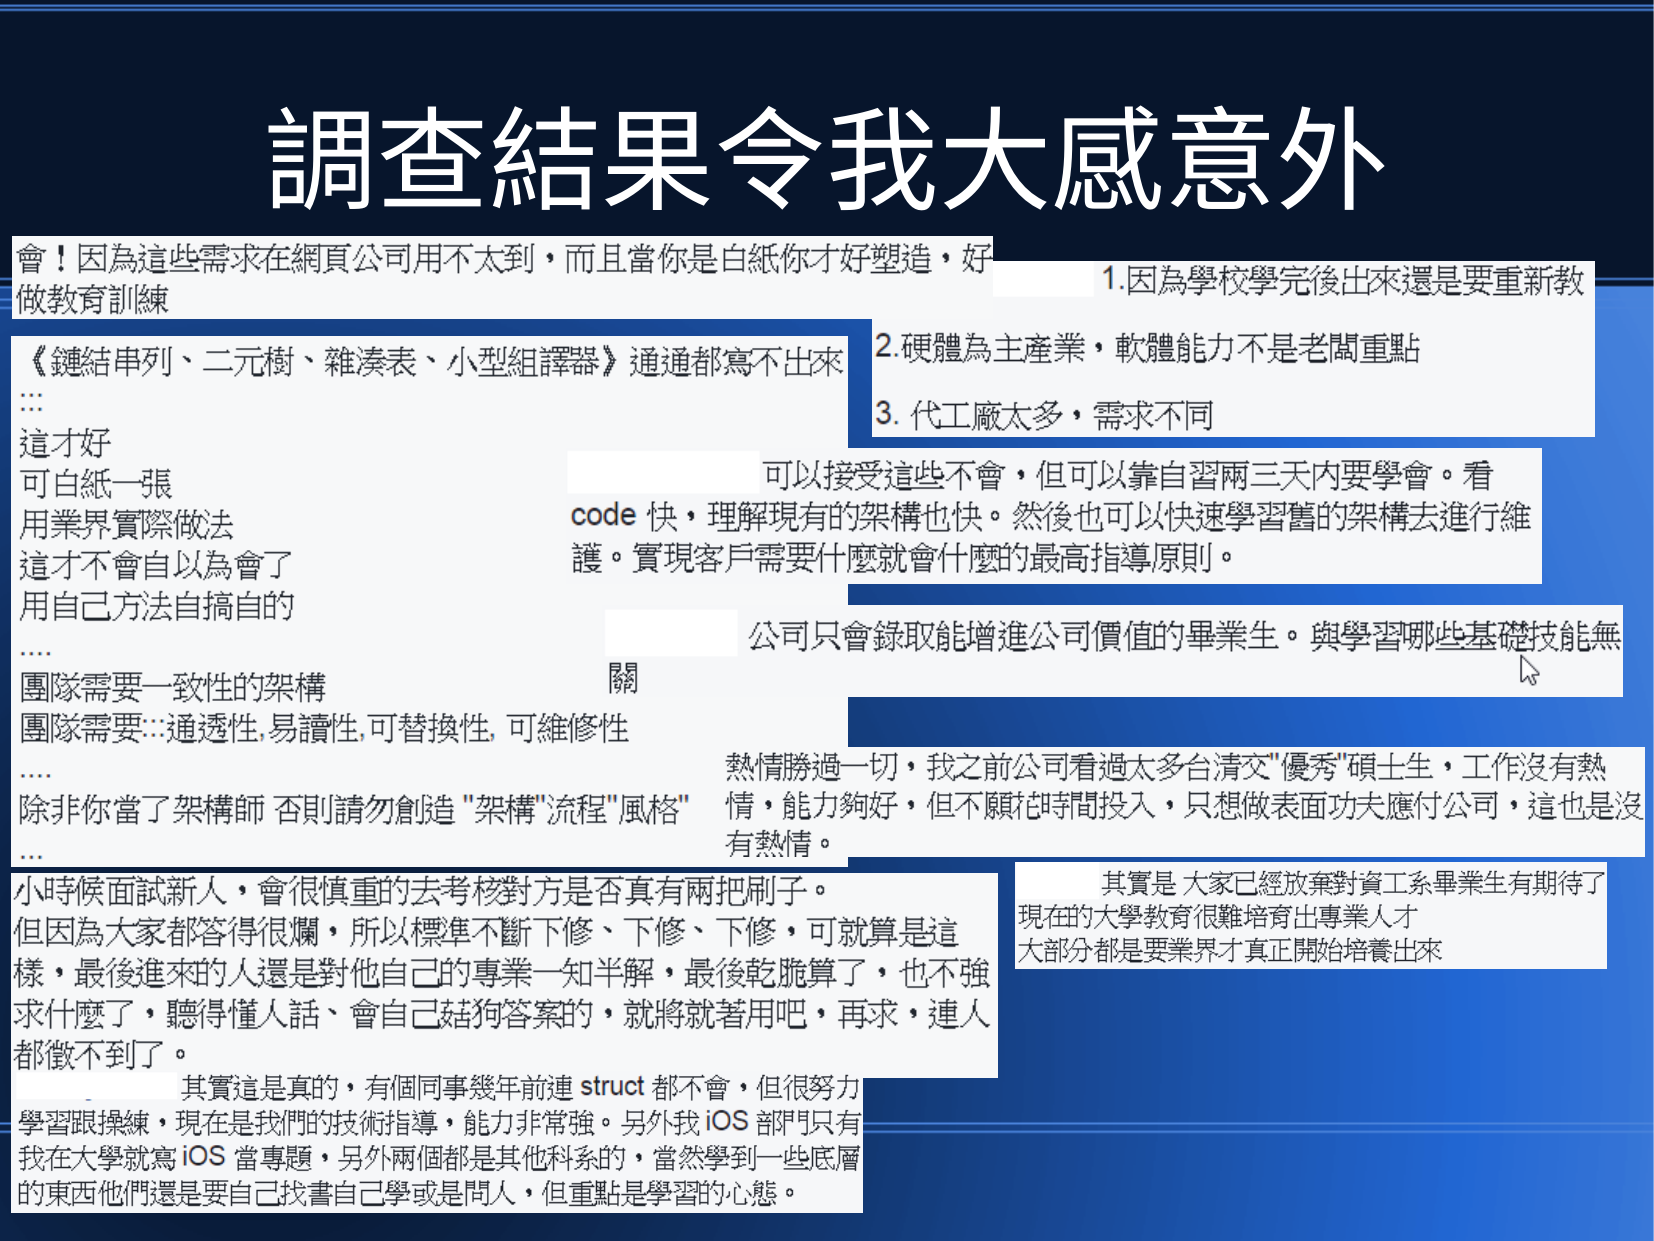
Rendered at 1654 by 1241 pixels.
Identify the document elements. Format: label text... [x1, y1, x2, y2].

title 調查結果令我大感意外 [82, 49, 1571, 257]
picture [0, 0, 1654, 1241]
